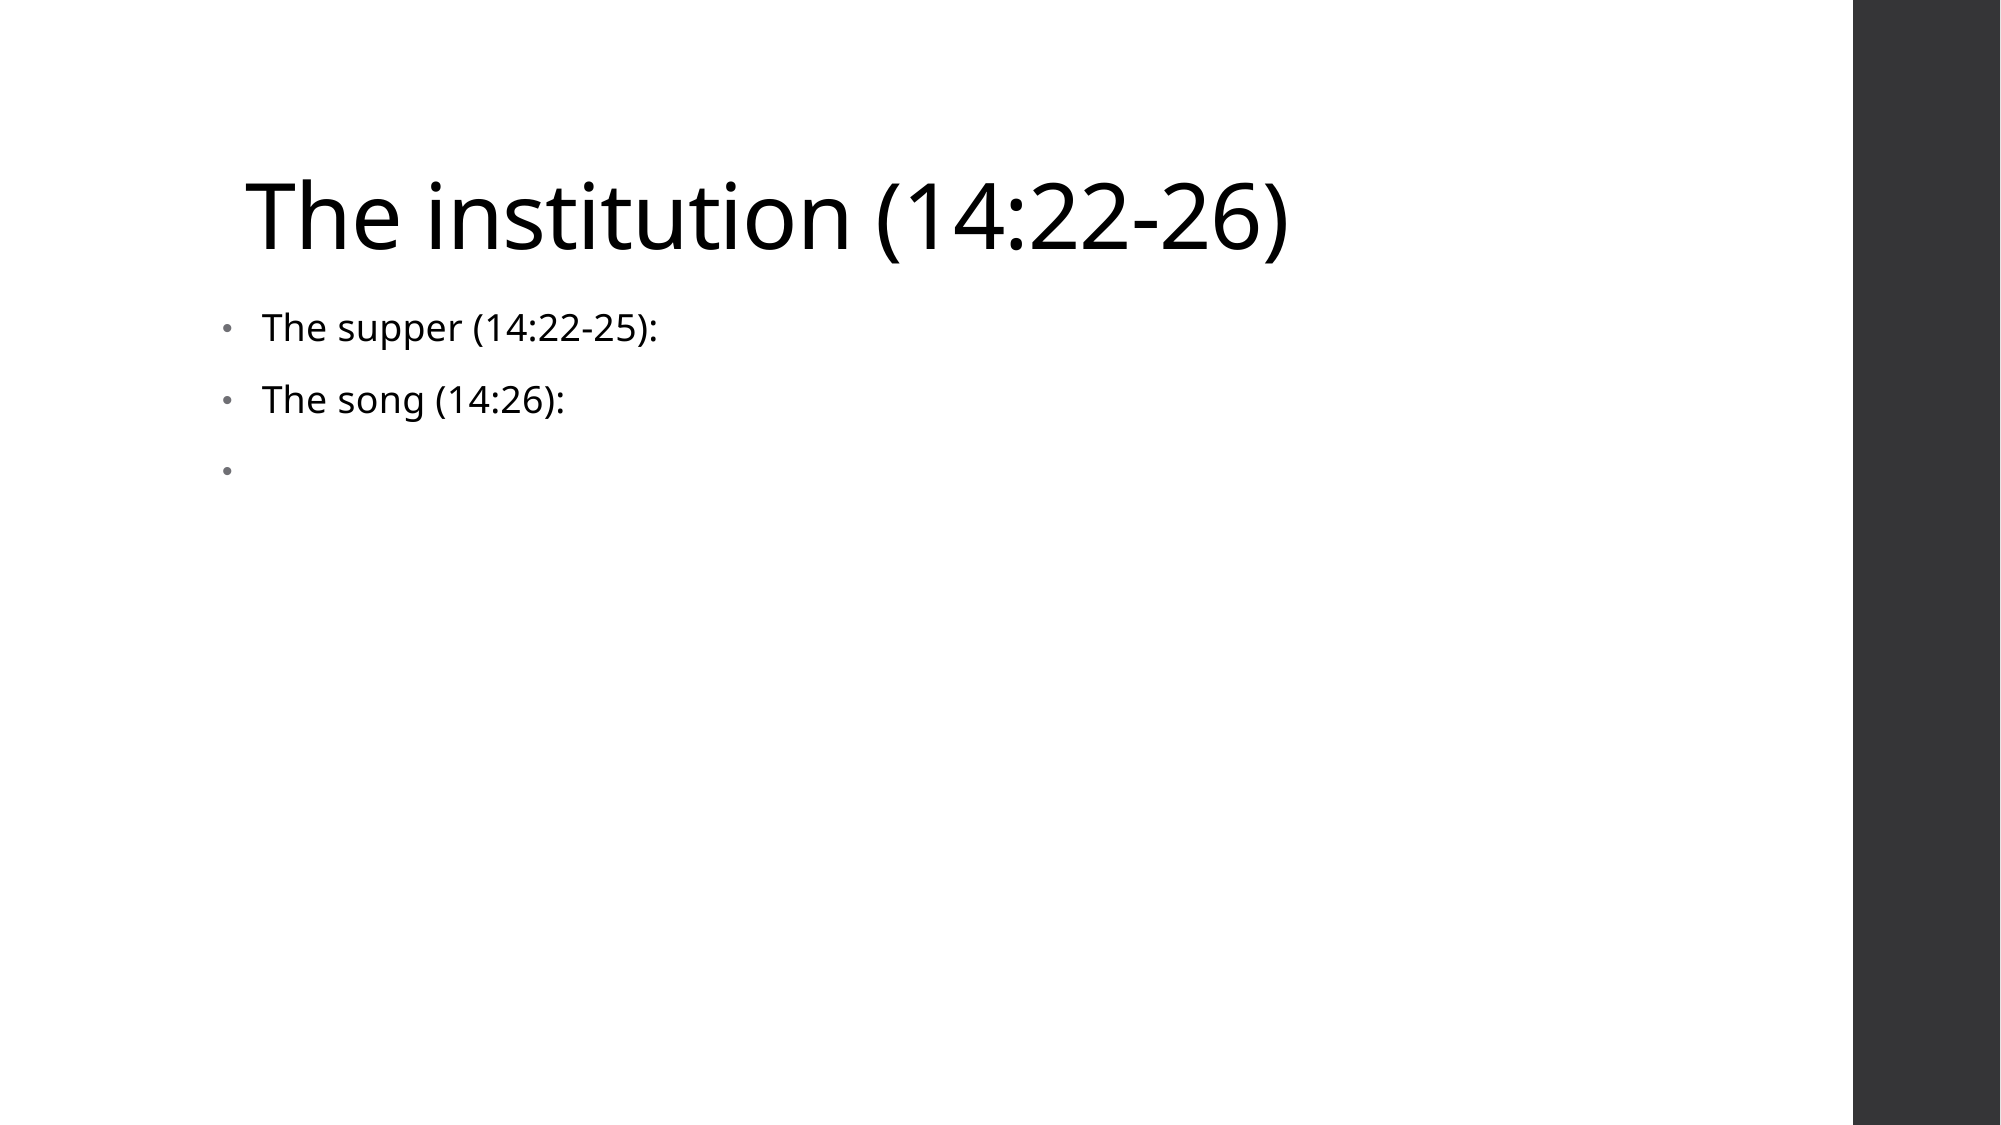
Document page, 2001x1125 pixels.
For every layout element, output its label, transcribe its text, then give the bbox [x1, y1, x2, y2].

list The supper (14:22-25): The song (14:26): [206, 299, 1617, 1014]
title The institution (14:22-26) [206, 60, 1797, 278]
